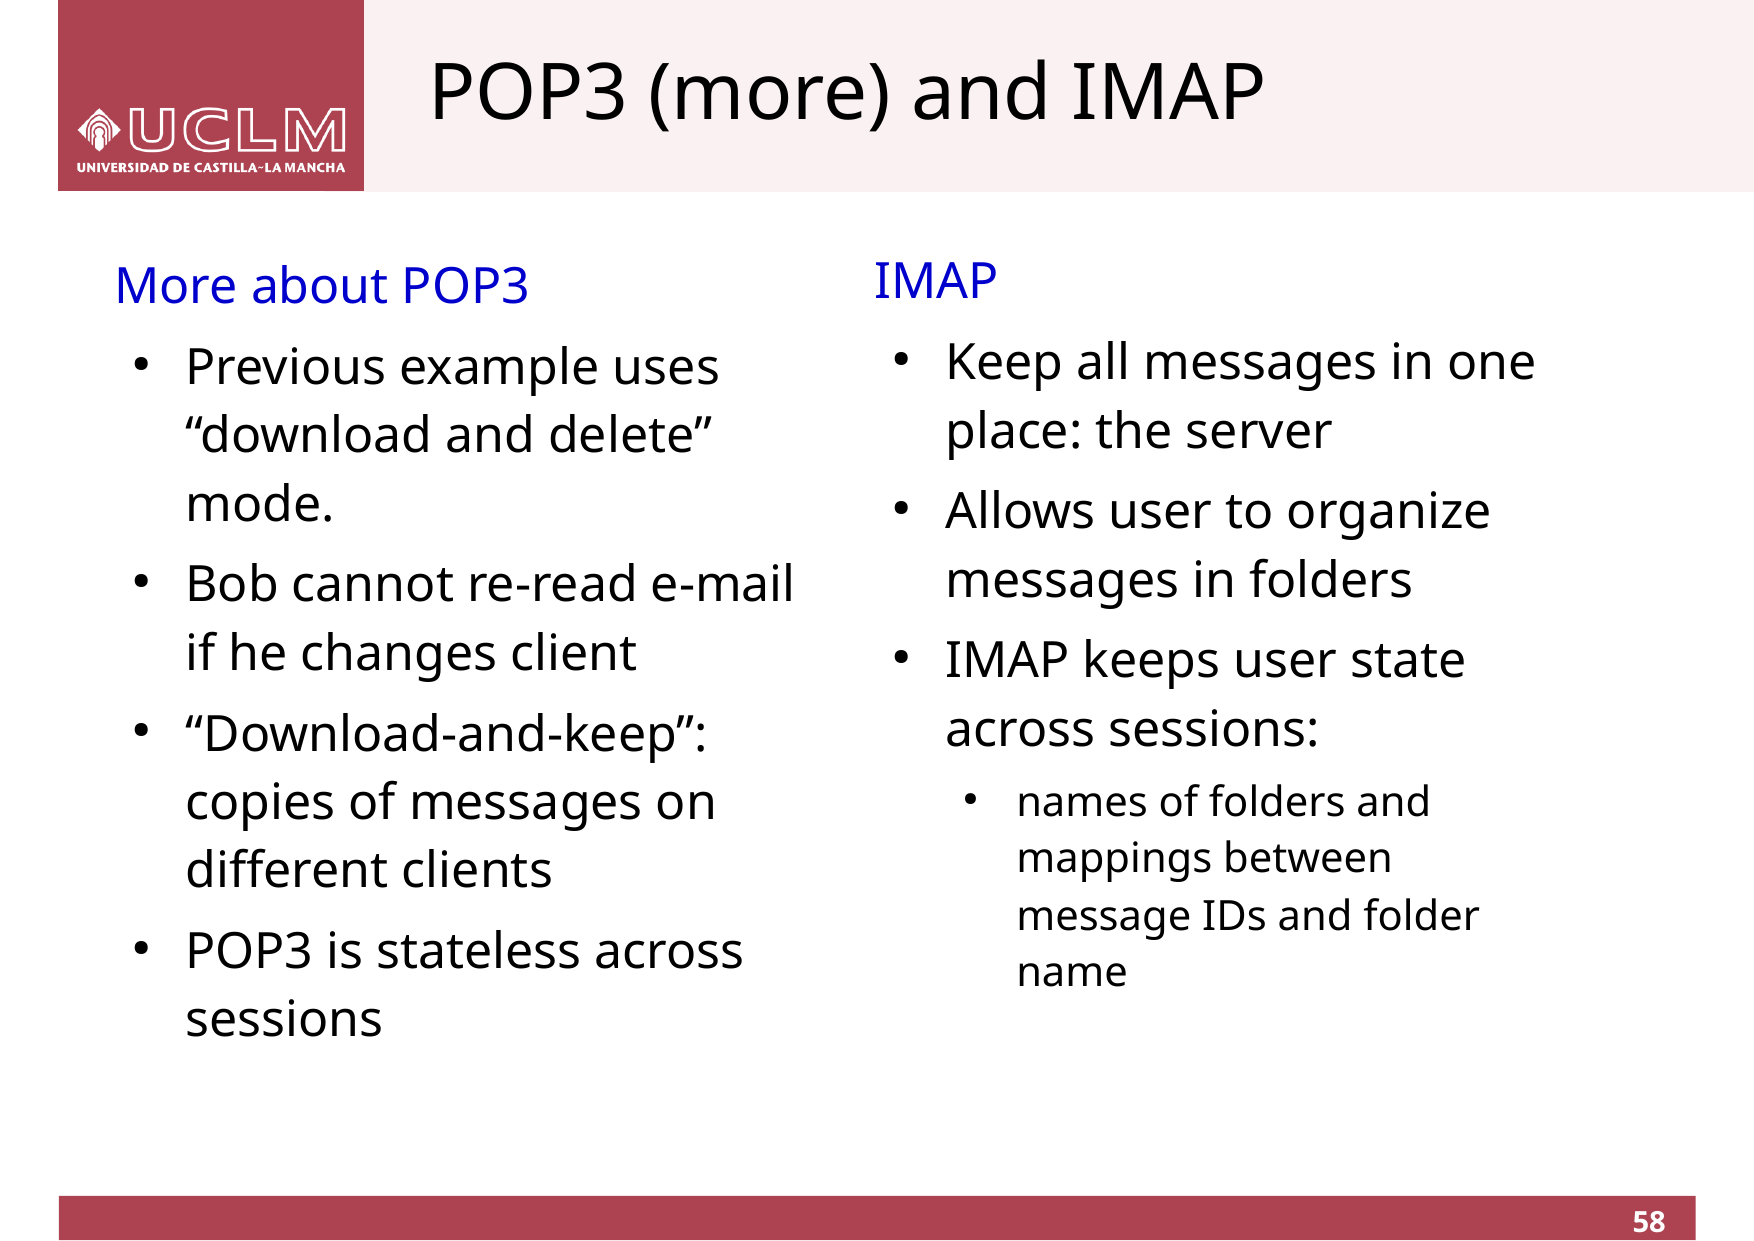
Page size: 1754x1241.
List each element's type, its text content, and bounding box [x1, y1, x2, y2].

list IMAP Keep all messages in one place: the server Allows user to organize messages in folders IMAP keeps user state across sessions: names of folders and mappings between message IDs and folder name [859, 237, 1591, 1079]
title POP3 (more) and IMAP [413, 0, 1667, 198]
picture [58, 0, 364, 191]
list More about POP3 Previous example uses “download and delete” mode. Bob cannot re-read e-mail if he changes client “Download-and-keep”: copies of messages on different clients POP3 is stateless across sessions [99, 242, 831, 1084]
